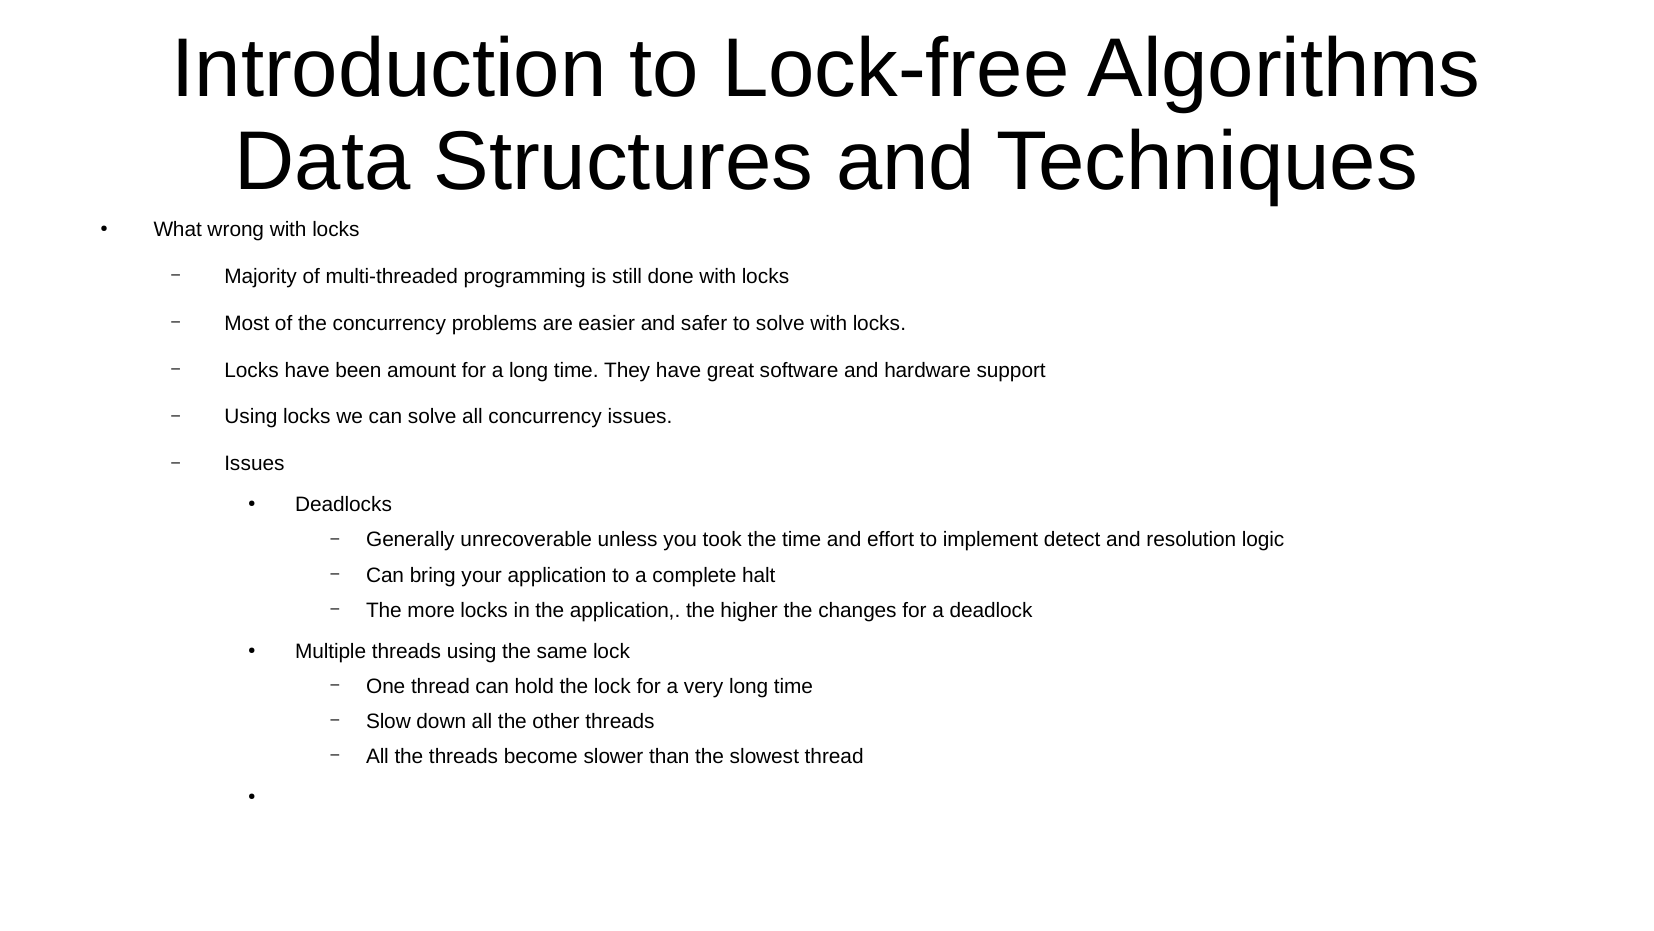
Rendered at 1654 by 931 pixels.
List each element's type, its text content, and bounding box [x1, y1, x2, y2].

list What wrong with locks Majority of multi-threaded programming is still done with locks Most of the concurrency problems are easier and safer to solve with locks. Locks have been amount for a long time. They have great software and hardware support Using locks we can solve all concurrency issues. Issues Deadlocks Generally unrecoverable unless you took the time and effort to implement detect and resolution logic Can bring your application to a complete halt The more locks in the application,. the higher the changes for a deadlock Multiple threads using the same lock One thread can hold the lock for a very long time Slow down all the other threads All the threads become slower than the slowest thread [82, 217, 1636, 916]
title Introduction to Lock-free Algorithms Data Structures and Techniques [82, 21, 1571, 208]
